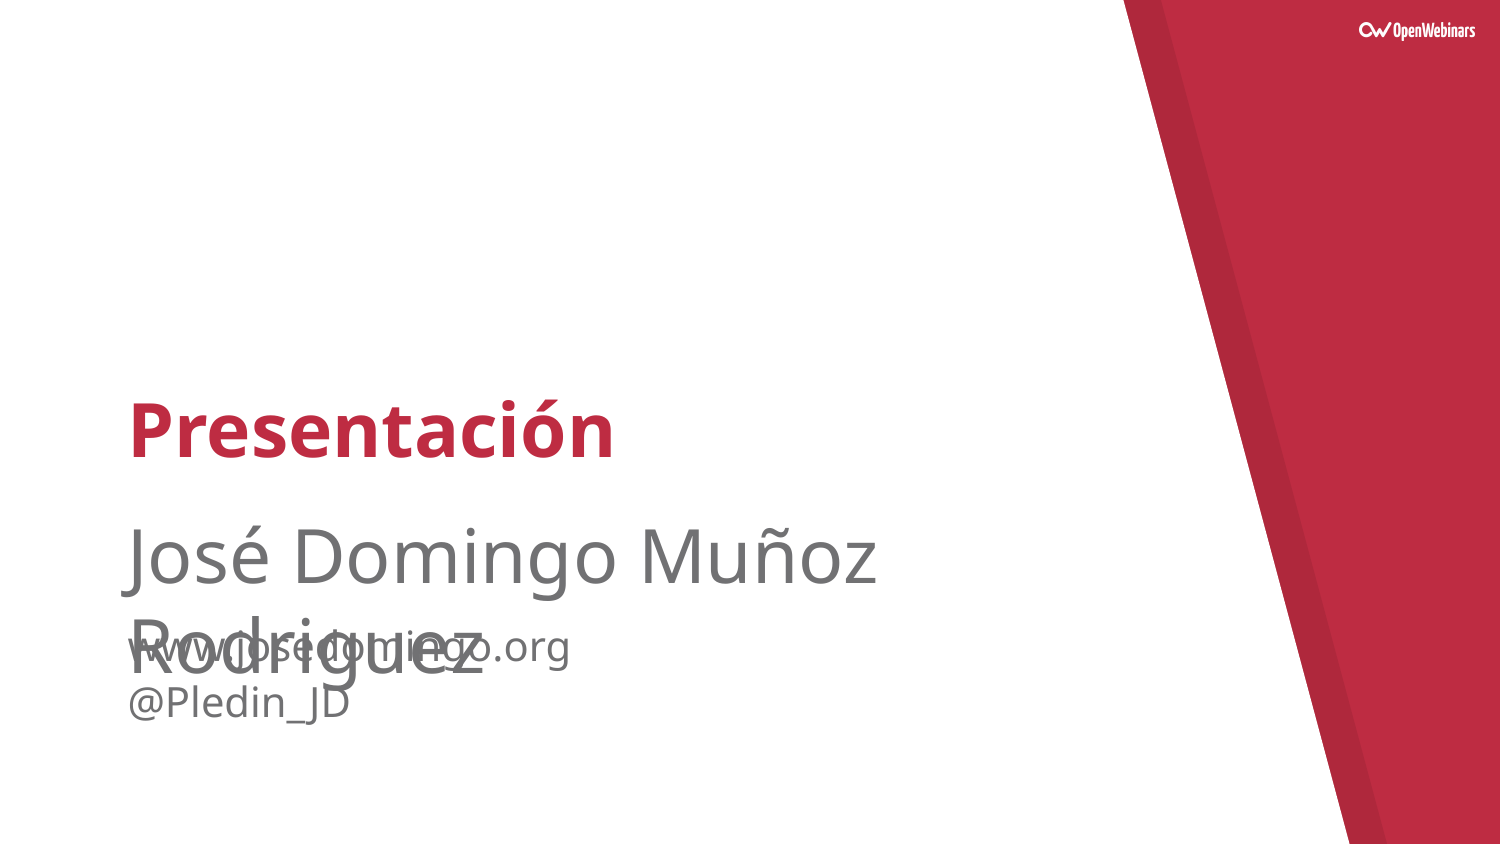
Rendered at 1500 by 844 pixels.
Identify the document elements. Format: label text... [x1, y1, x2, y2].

picture [1359, 22, 1475, 41]
list www.josedomingo.org @Pledin_JD [112, 604, 1035, 770]
subtitle José Domingo Muñoz Rodriguez [112, 493, 1229, 623]
title Presentación [112, 297, 856, 488]
